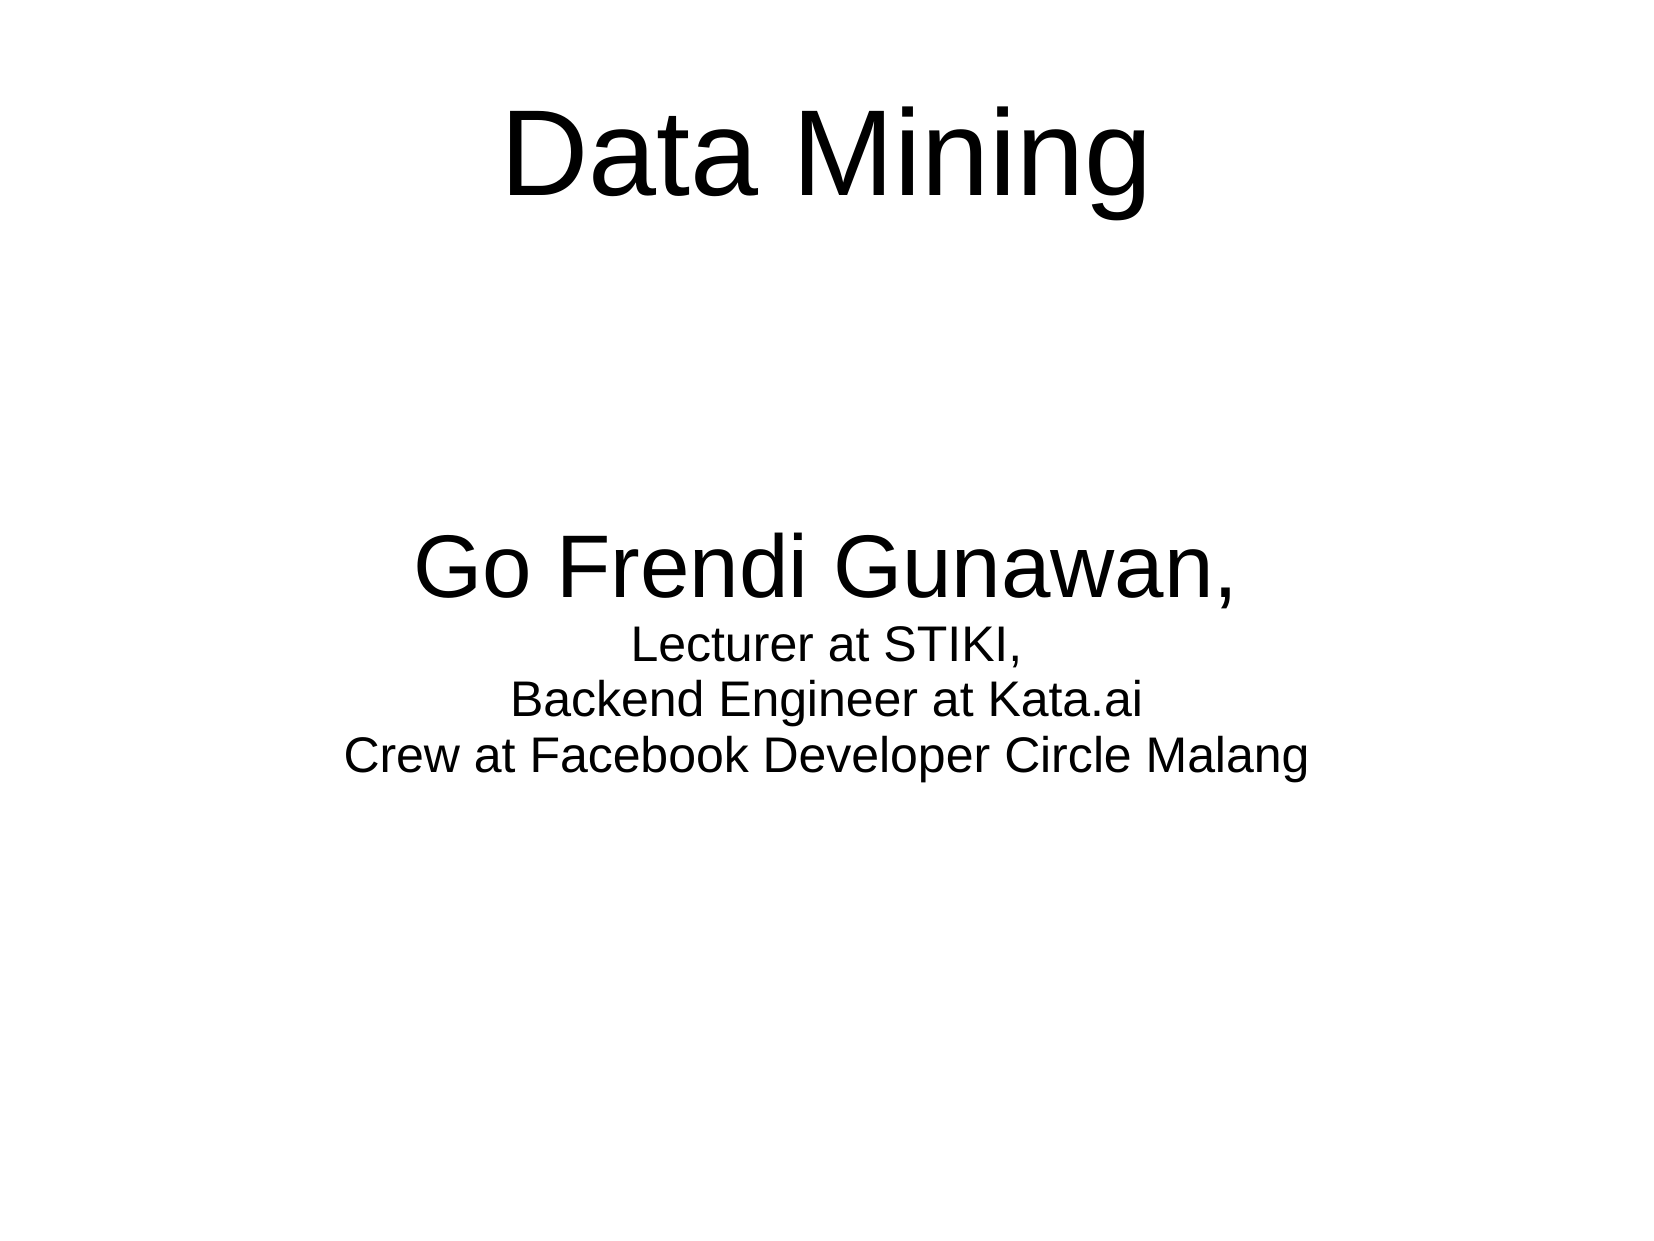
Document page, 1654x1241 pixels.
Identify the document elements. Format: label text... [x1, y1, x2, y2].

subtitle Go Frendi Gunawan, Lecturer at STIKI, Backend Engineer at Kata.ai Crew at Facebook Developer Circle Malang [82, 290, 1571, 1010]
title Data Mining [82, 49, 1571, 257]
